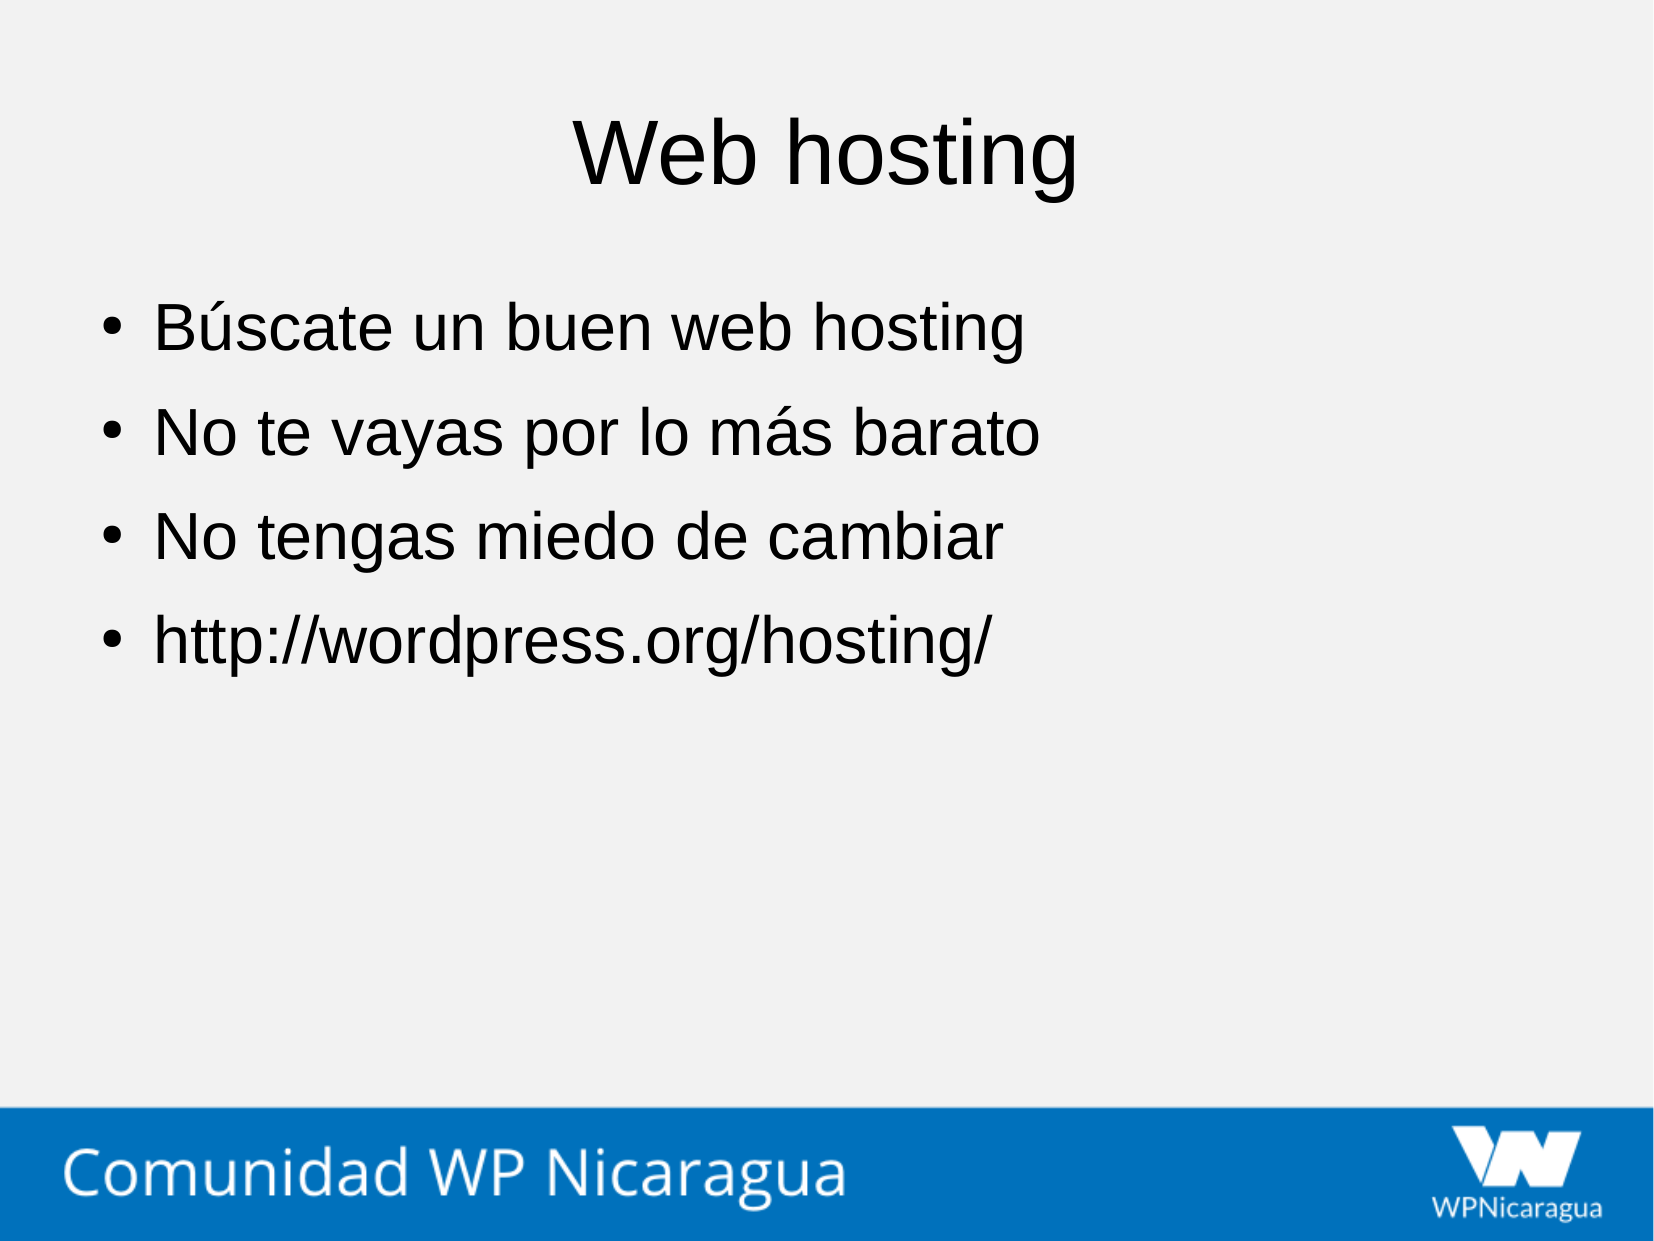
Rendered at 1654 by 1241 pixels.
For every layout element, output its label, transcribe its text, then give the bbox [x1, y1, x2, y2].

picture [0, 0, 1654, 1241]
list Búscate un buen web hosting No te vayas por lo más barato No tengas miedo de cambiar http://wordpress.org/hosting/ [82, 290, 1571, 1010]
title Web hosting [82, 49, 1571, 257]
